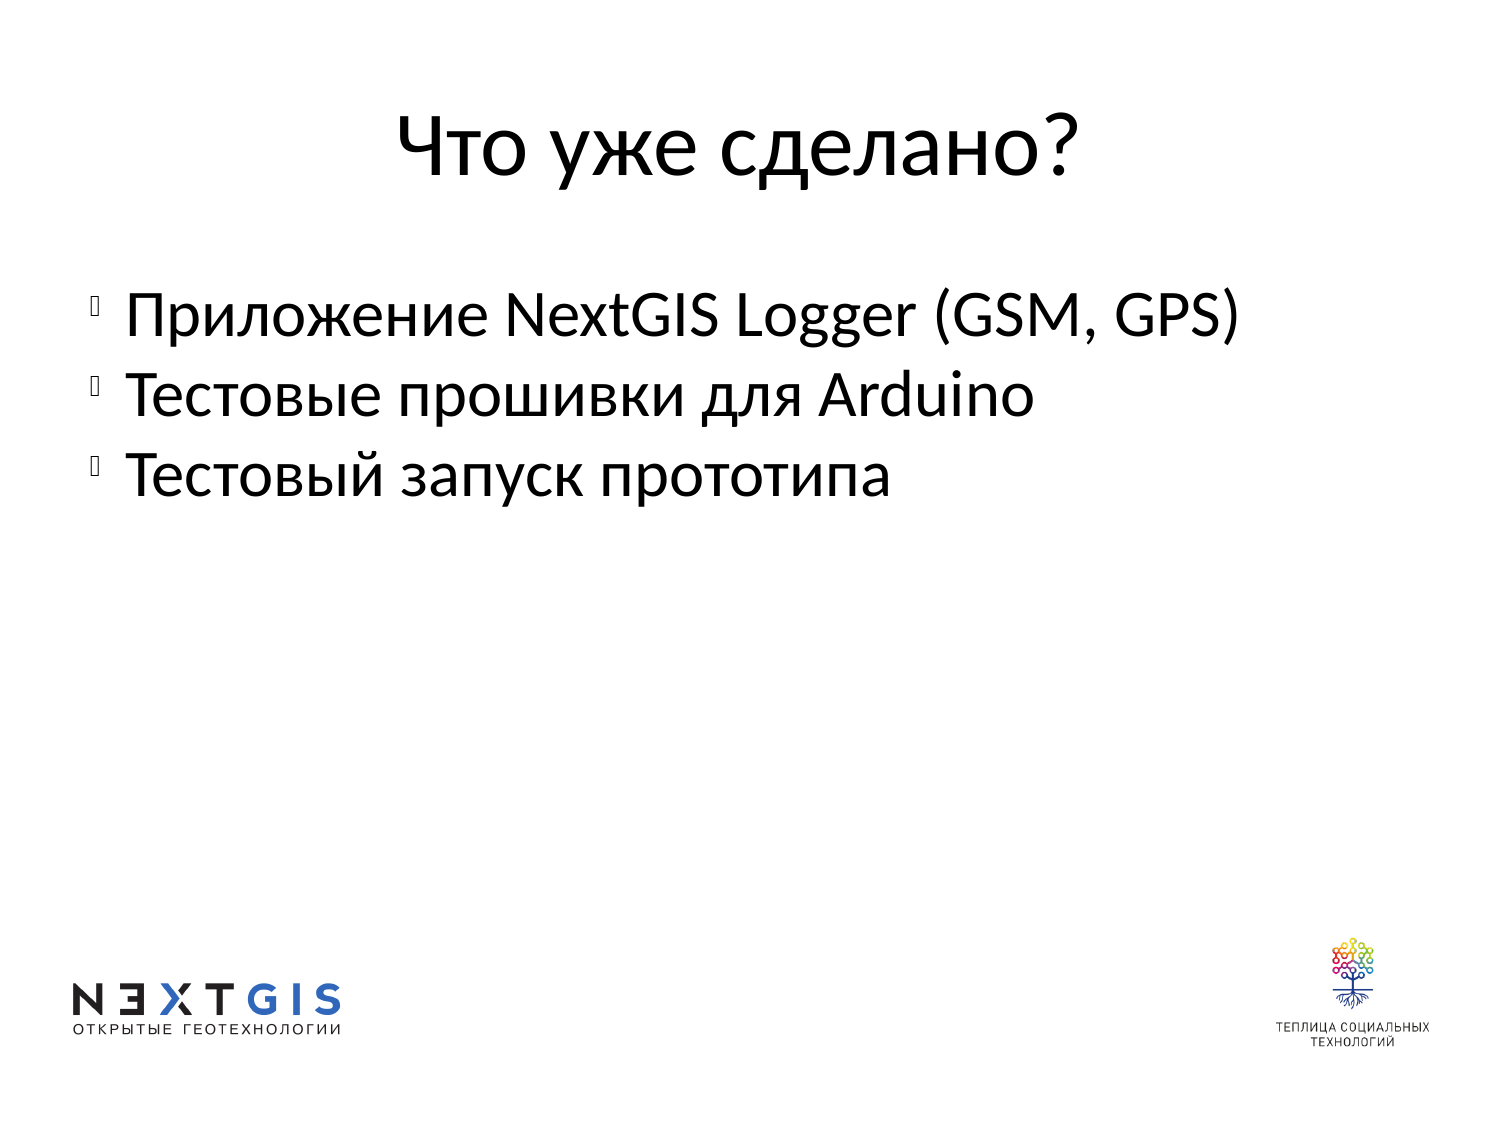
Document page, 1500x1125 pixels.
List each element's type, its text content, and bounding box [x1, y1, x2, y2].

picture [1276, 915, 1429, 1069]
text_box Приложение NextGIS Logger (GSM, GPS) Тестовые прошивки для Arduino Тестовый запуск прототипа [75, 262, 1425, 1005]
text_box Что уже сделано? [75, 45, 1425, 233]
picture [70, 980, 343, 1037]
